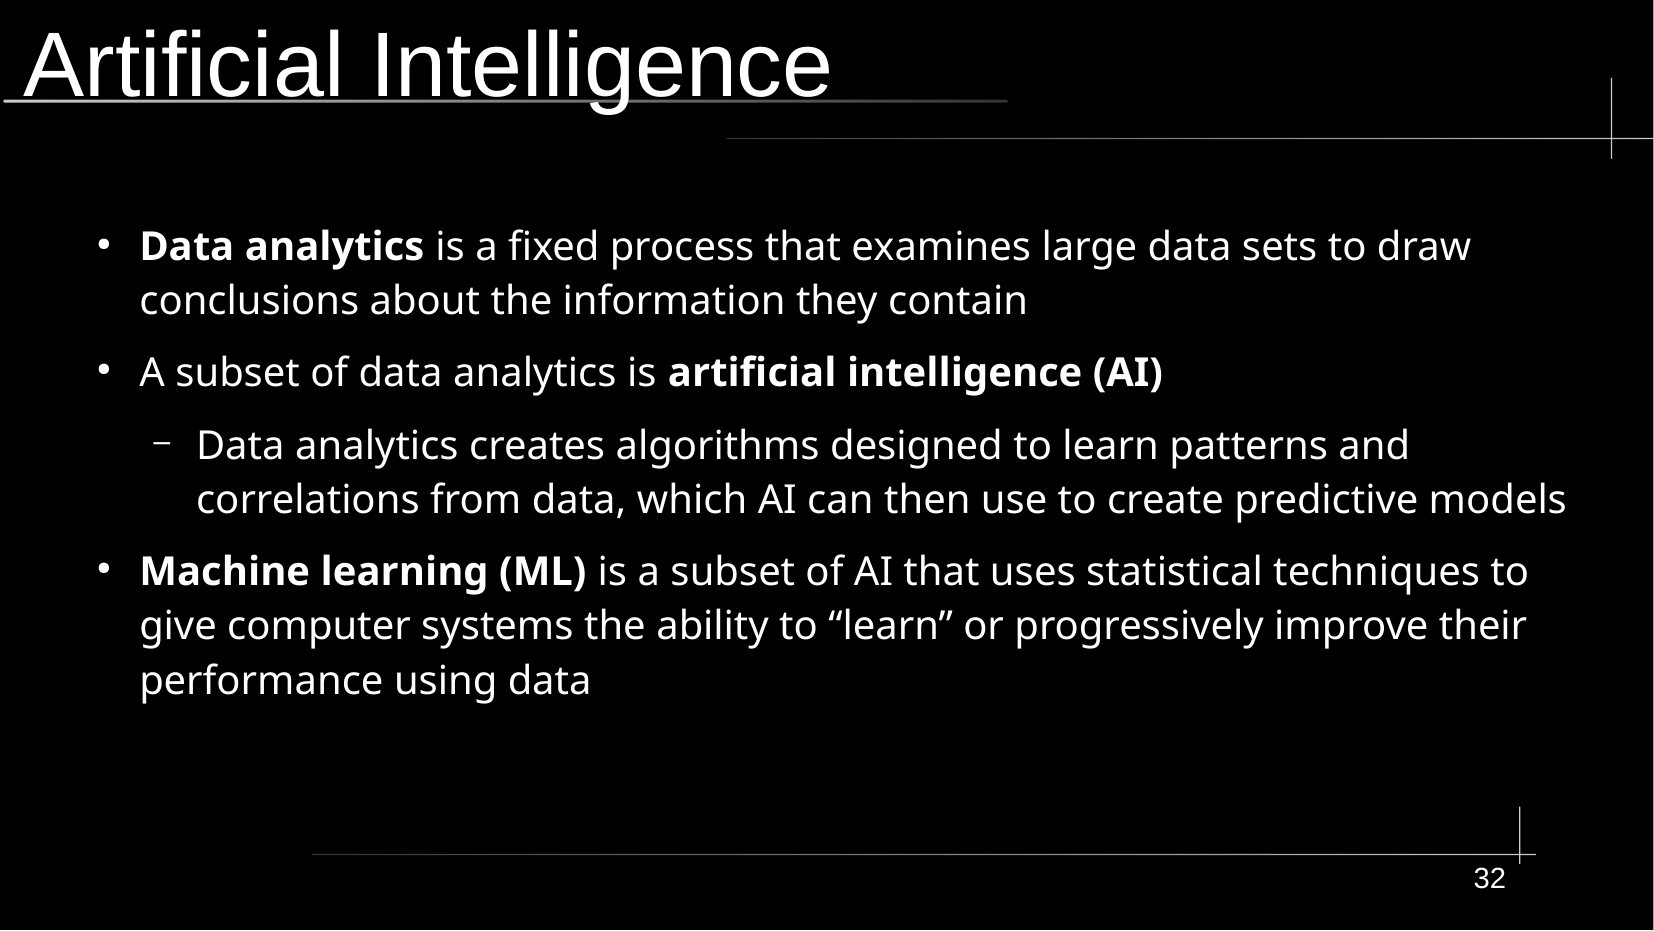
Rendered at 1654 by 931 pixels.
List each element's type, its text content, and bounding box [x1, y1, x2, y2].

list Data analytics is a fixed process that examines large data sets to draw conclusions about the information they contain A subset of data analytics is artificial intelligence (AI) Data analytics creates algorithms designed to learn patterns and correlations from data, which AI can then use to create predictive models Machine learning (ML) is a subset of AI that uses statistical techniques to give computer systems the ability to “learn” or progressively improve their performance using data [82, 217, 1571, 758]
title Artificial Intelligence [23, 11, 1589, 119]
